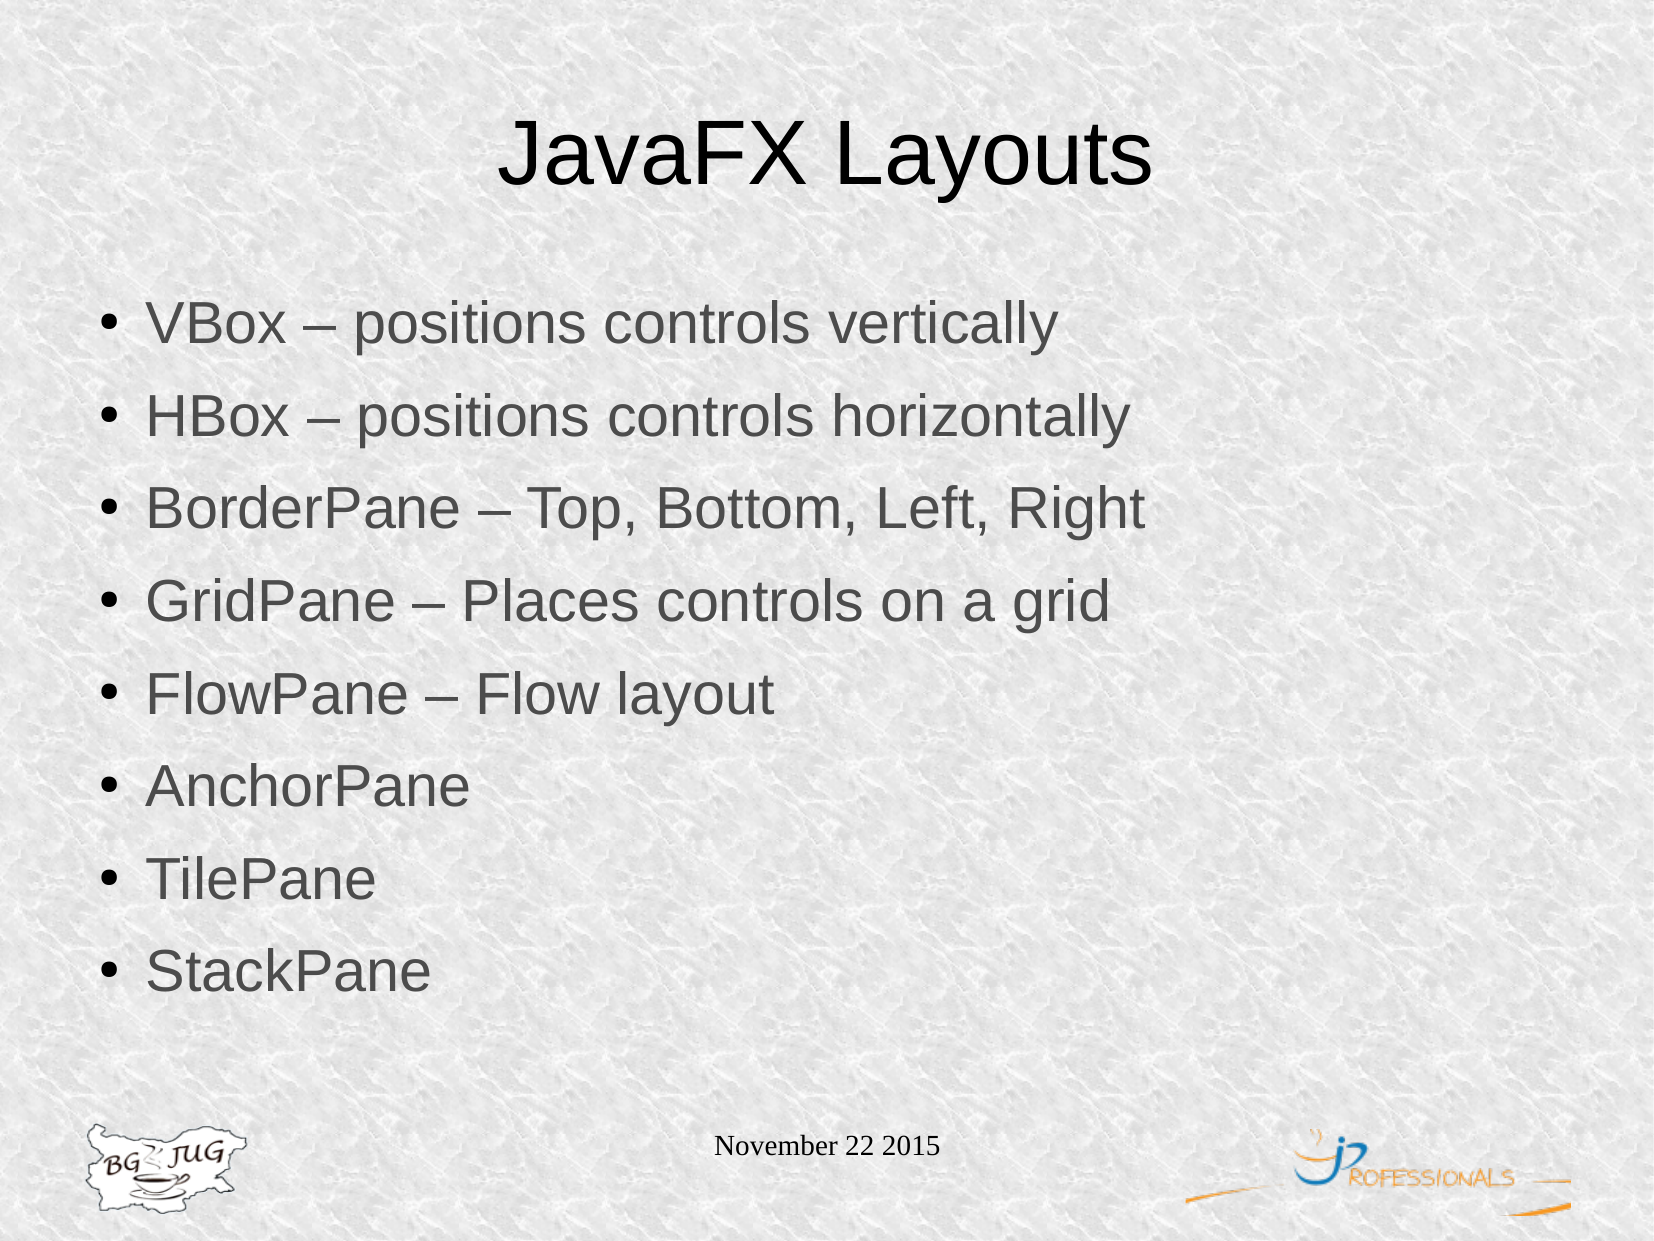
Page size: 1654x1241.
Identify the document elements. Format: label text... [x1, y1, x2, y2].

picture [0, 0, 1654, 1241]
title JavaFX Layouts [82, 49, 1571, 257]
list VBox – positions controls vertically HBox – positions controls horizontally BorderPane – Top, Bottom, Left, Right GridPane – Places controls on a grid FlowPane – Flow layout AnchorPane TilePane StackPane [82, 290, 1571, 1010]
